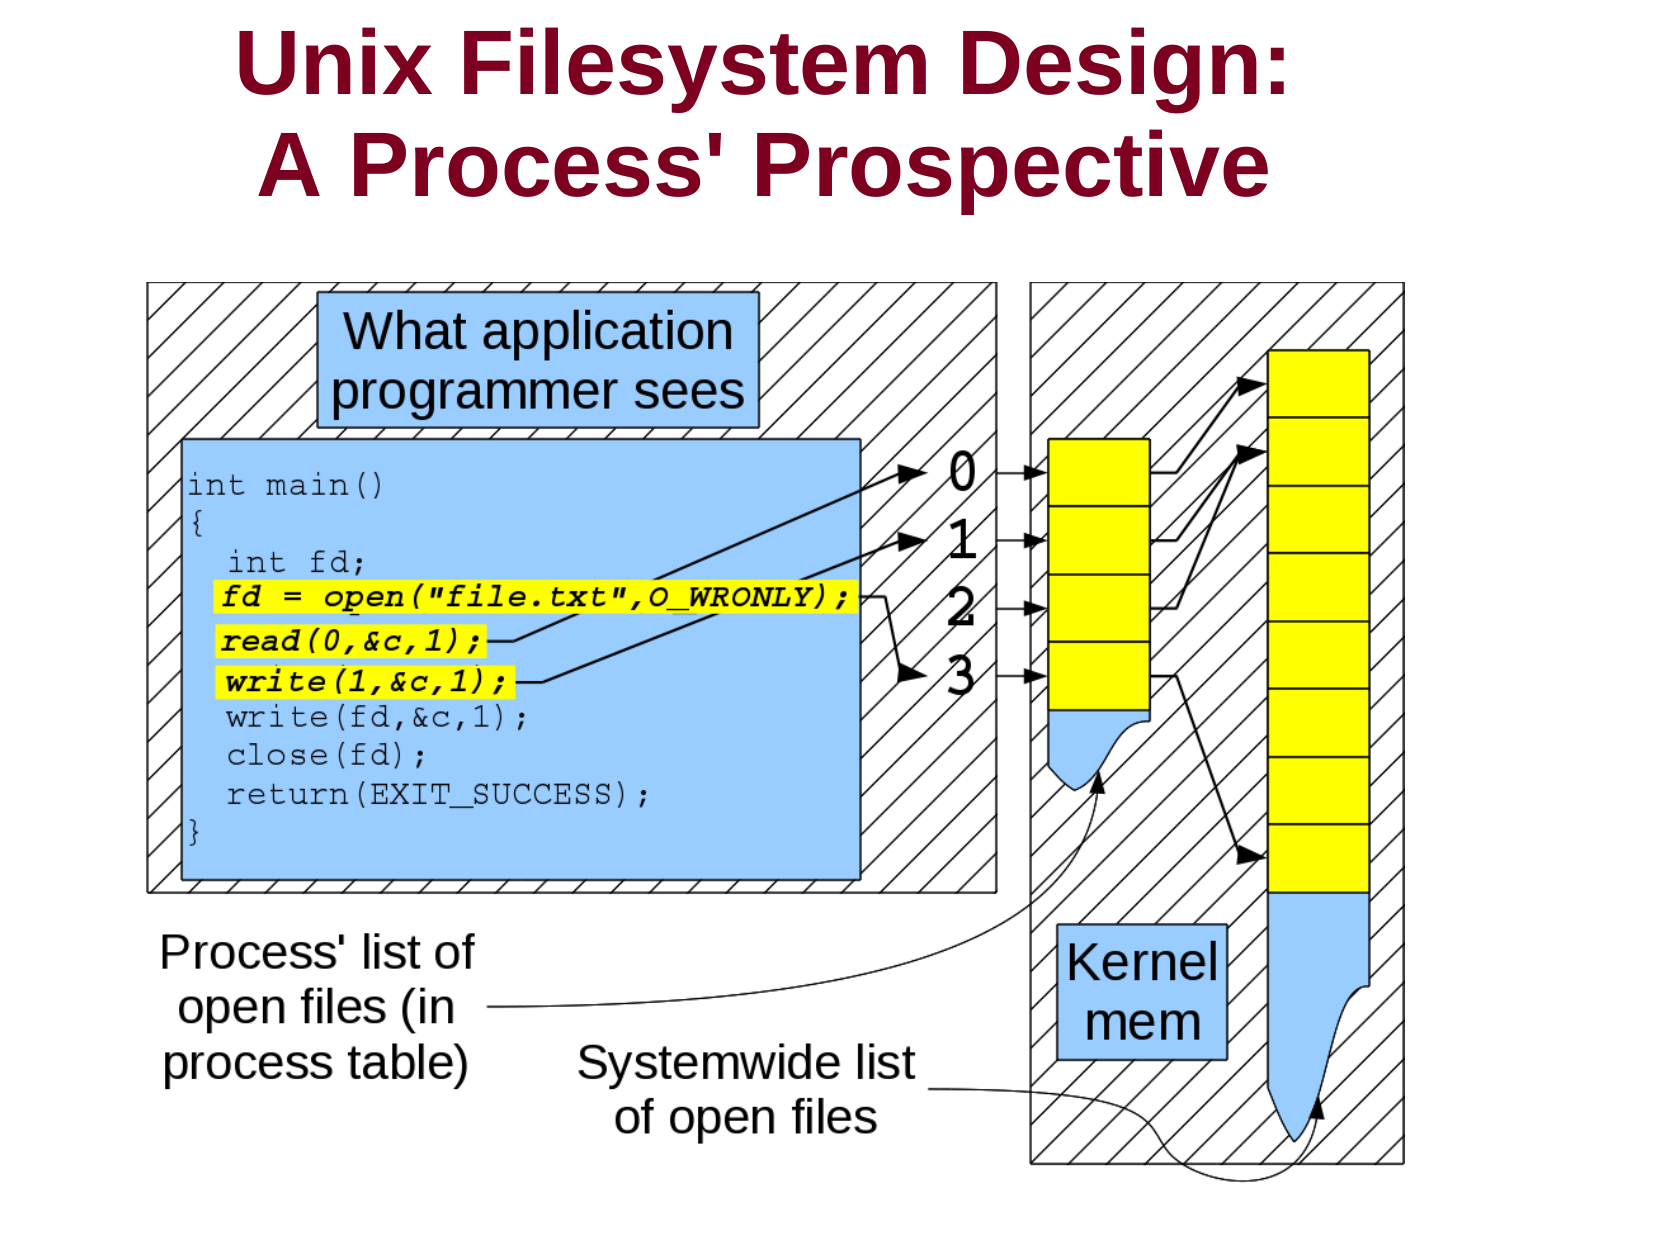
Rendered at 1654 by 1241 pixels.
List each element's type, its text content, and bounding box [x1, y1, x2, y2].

picture [0, 0, 1654, 1241]
title Unix Filesystem Design: A Process' Prospective [118, 12, 1411, 218]
